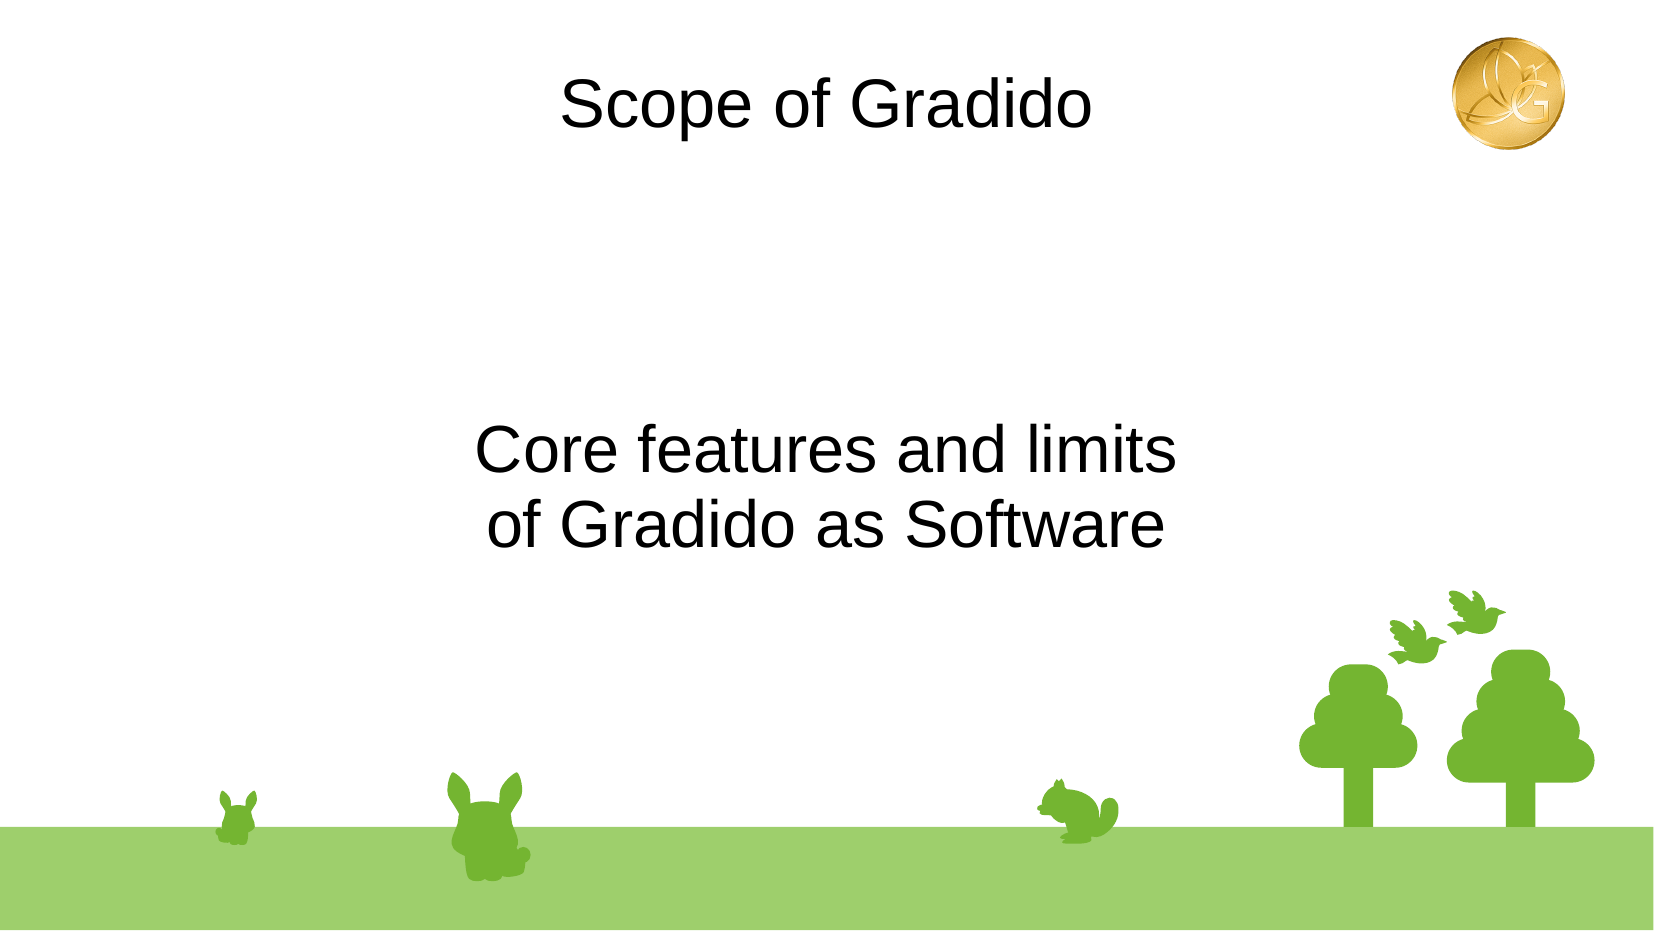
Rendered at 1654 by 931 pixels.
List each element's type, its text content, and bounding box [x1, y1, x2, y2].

title Scope of Gradido [88, 29, 1565, 178]
picture [1452, 37, 1565, 151]
subtitle Core features and limits of Gradido as Software [88, 206, 1565, 768]
